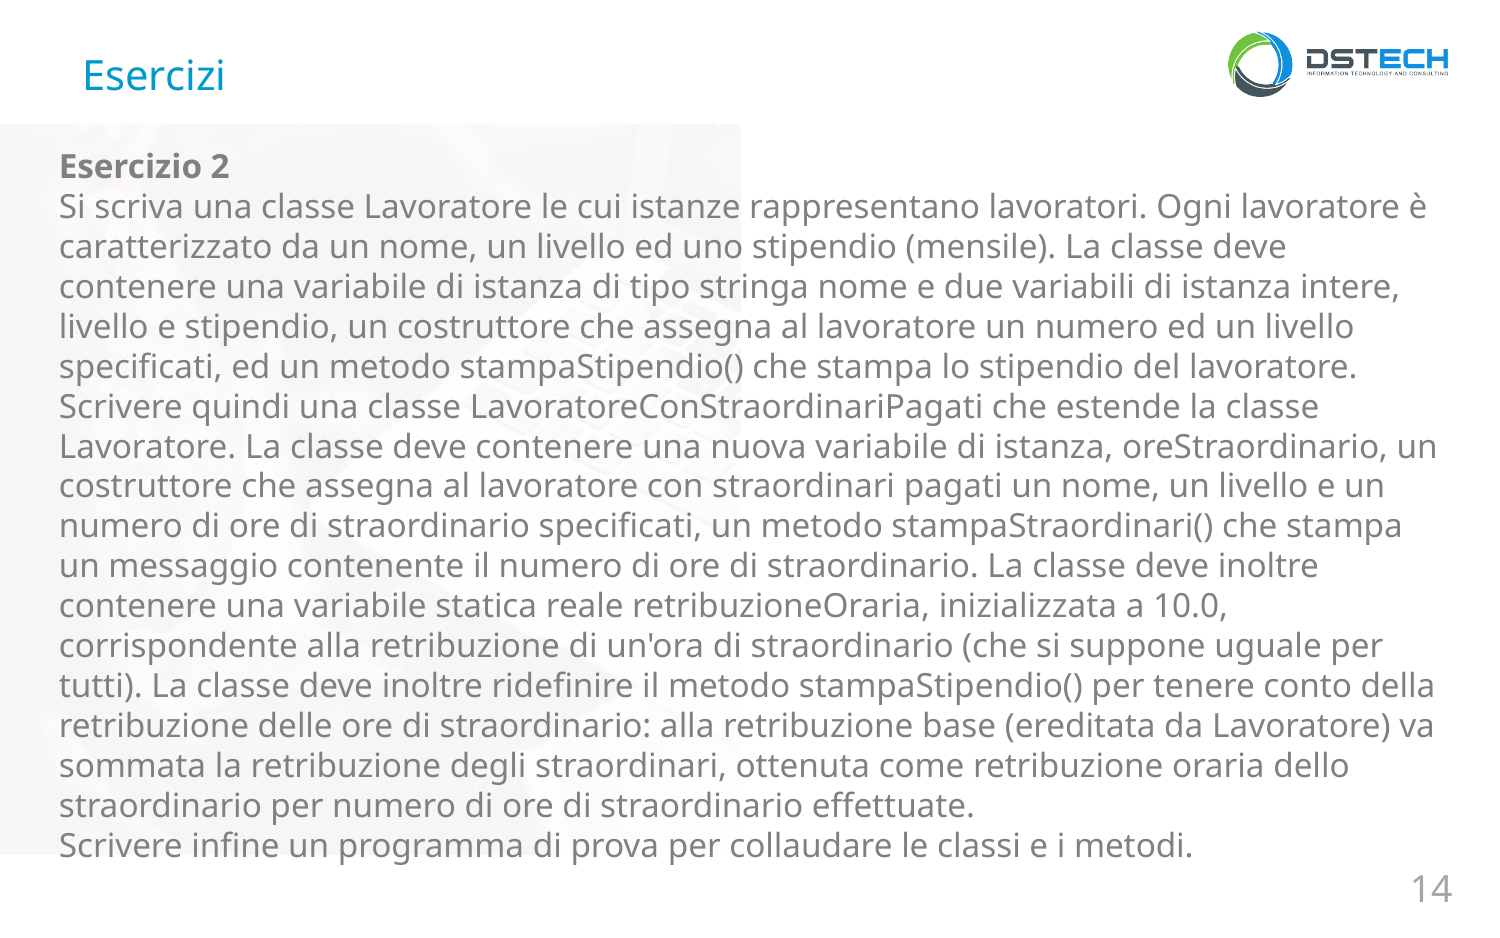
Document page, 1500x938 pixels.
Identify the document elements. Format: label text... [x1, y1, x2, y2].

text_box Esercizio 2 Si scriva una classe Lavoratore le cui istanze rappresentano lavoratori. Ogni lavoratore è caratterizzato da un nome, un livello ed uno stipendio (mensile). La classe deve contenere una variabile di istanza di tipo stringa nome e due variabili di istanza intere, livello e stipendio, un costruttore che assegna al lavoratore un numero ed un livello specificati, ed un metodo stampaStipendio() che stampa lo stipendio del lavoratore. Scrivere quindi una classe LavoratoreConStraordinariPagati che estende la classe Lavoratore. La classe deve contenere una nuova variabile di istanza, oreStraordinario, un costruttore che assegna al lavoratore con straordinari pagati un nome, un livello e un numero di ore di straordinario specificati, un metodo stampaStraordinari() che stampa un messaggio contenente il numero di ore di straordinario. La classe deve inoltre contenere una variabile statica reale retribuzioneOraria, inizializzata a 10.0, corrispondente alla retribuzione di un'ora di straordinario (che si suppone uguale per tutti). La classe deve inoltre ridefinire il metodo stampaStipendio() per tenere conto della retribuzione delle ore di straordinario: alla retribuzione base (ereditata da Lavoratore) va sommata la retribuzione degli straordinari, ottenuta come retribuzione oraria dello straordinario per numero di ore di straordinario effettuate. Scrivere infine un programma di prova per collaudare le classi e i metodi. [59, 145, 1453, 871]
text_box 14 [1381, 864, 1460, 910]
picture [0, 124, 741, 855]
picture [1228, 31, 1448, 97]
text_box Esercizi [67, 41, 1034, 107]
text_box [741, 124, 1497, 869]
